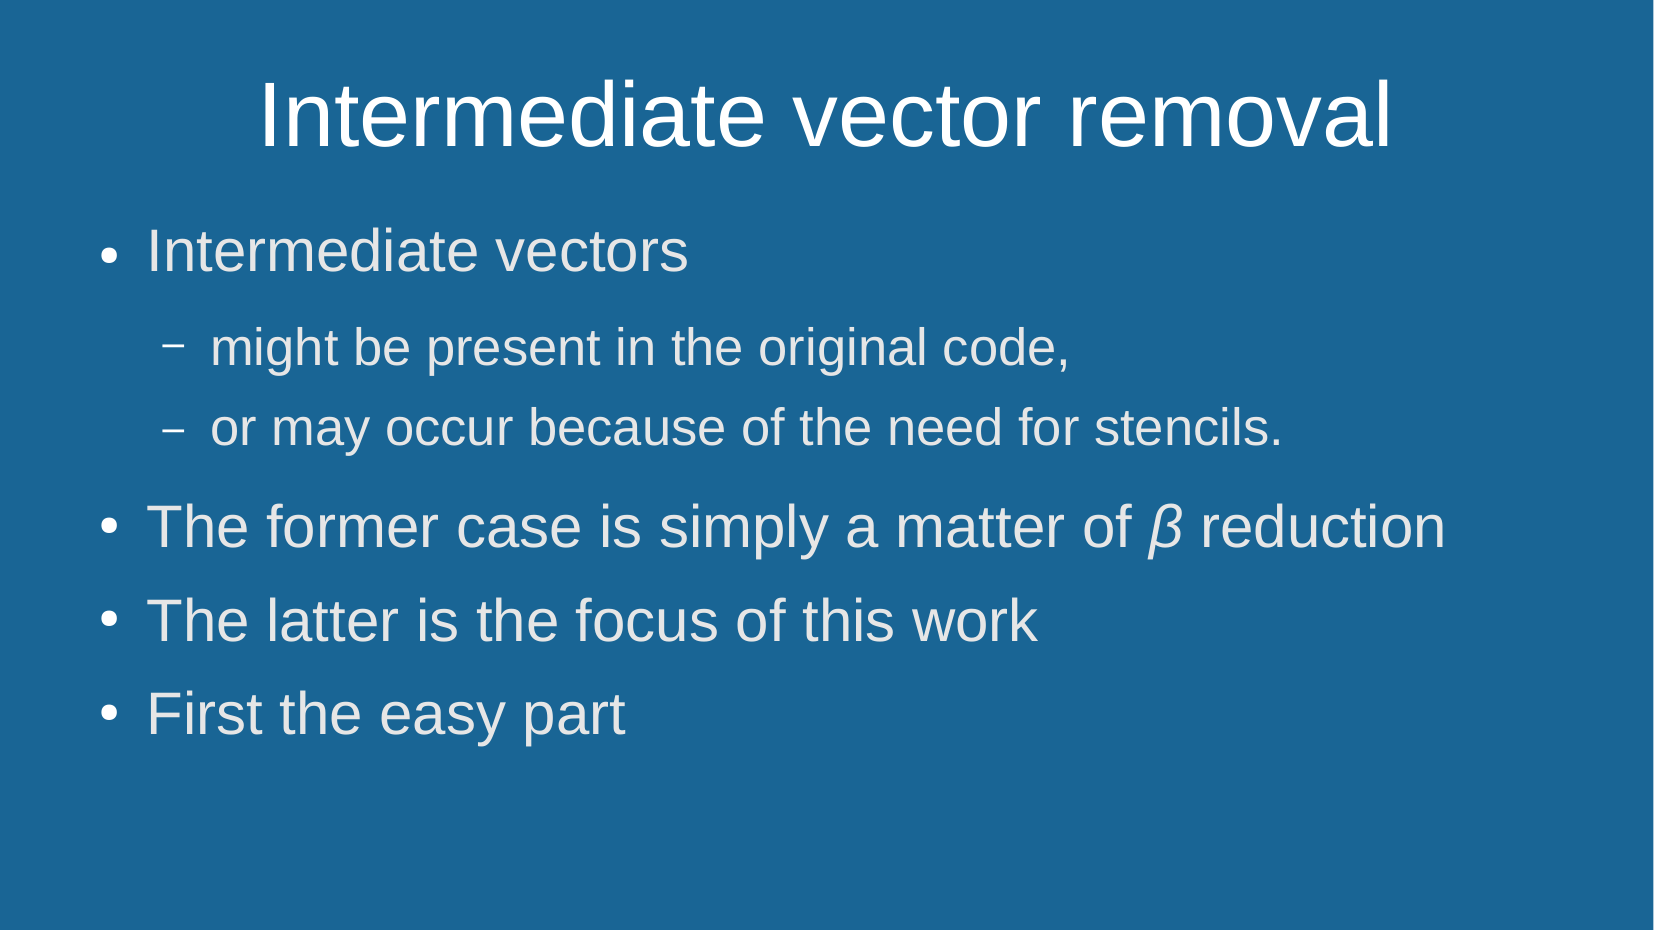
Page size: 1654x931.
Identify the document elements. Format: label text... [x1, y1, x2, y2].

title Intermediate vector removal [82, 37, 1571, 193]
list ﻿Intermediate vectors might be present in the original code, or ﻿may occur because of the need for stencils. The former case is simply a matter of β reduction The latter is the focus of this work First the easy part [82, 217, 1571, 758]
